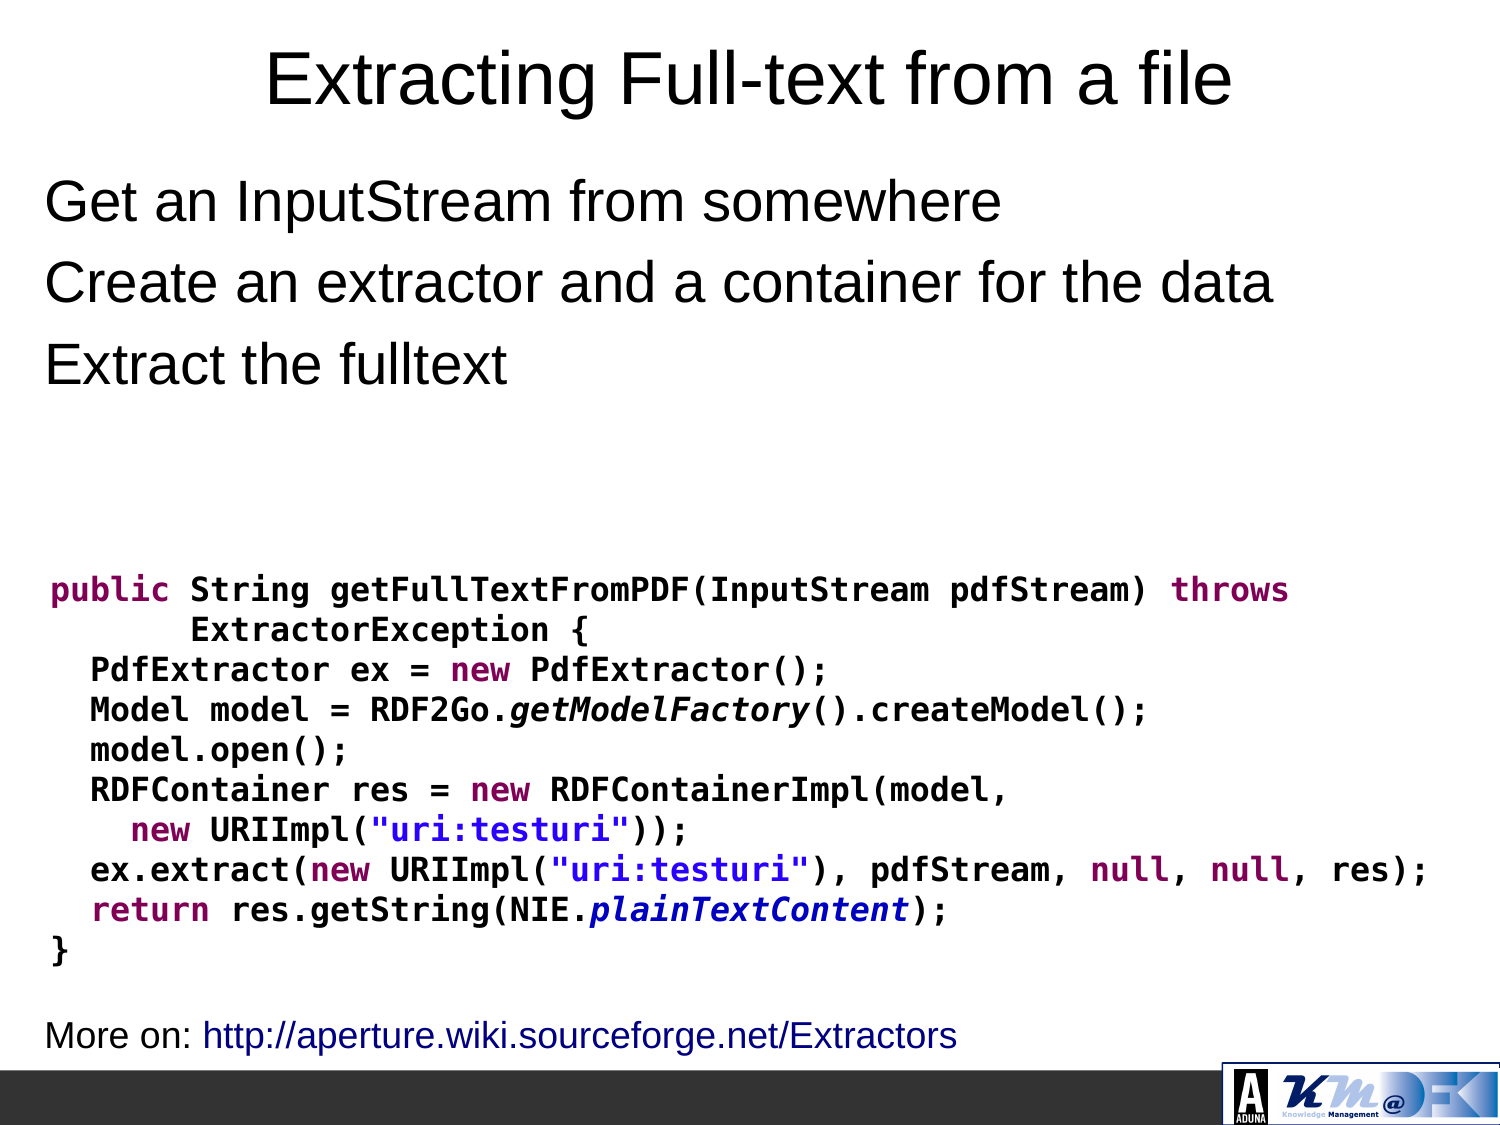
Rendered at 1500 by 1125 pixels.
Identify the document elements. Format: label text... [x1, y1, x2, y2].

title Extracting Full-text from a file [29, 19, 1471, 138]
list Get an InputStream from somewhere Create an extractor and a container for the data Extract the fulltext [29, 160, 1471, 1047]
picture [1276, 1068, 1500, 1124]
text_box More on: http://aperture.wiki.sourceforge.net/Extractors [29, 1004, 1063, 1064]
text_box public String getFullTextFromPDF(InputStream pdfStream) throws ExtractorException { PdfExtractor ex = new PdfExtractor(); Model model = RDF2Go.getModelFactory().createModel(); model.open(); RDFContainer res = new RDFContainerImpl(model, new URIImpl("uri:testuri")); ex.extract(new URIImpl("uri:testuri"), pdfStream, null, null, res); return res.getString(NIE.plainTextContent); } [35, 560, 1500, 976]
picture [1234, 1069, 1268, 1125]
